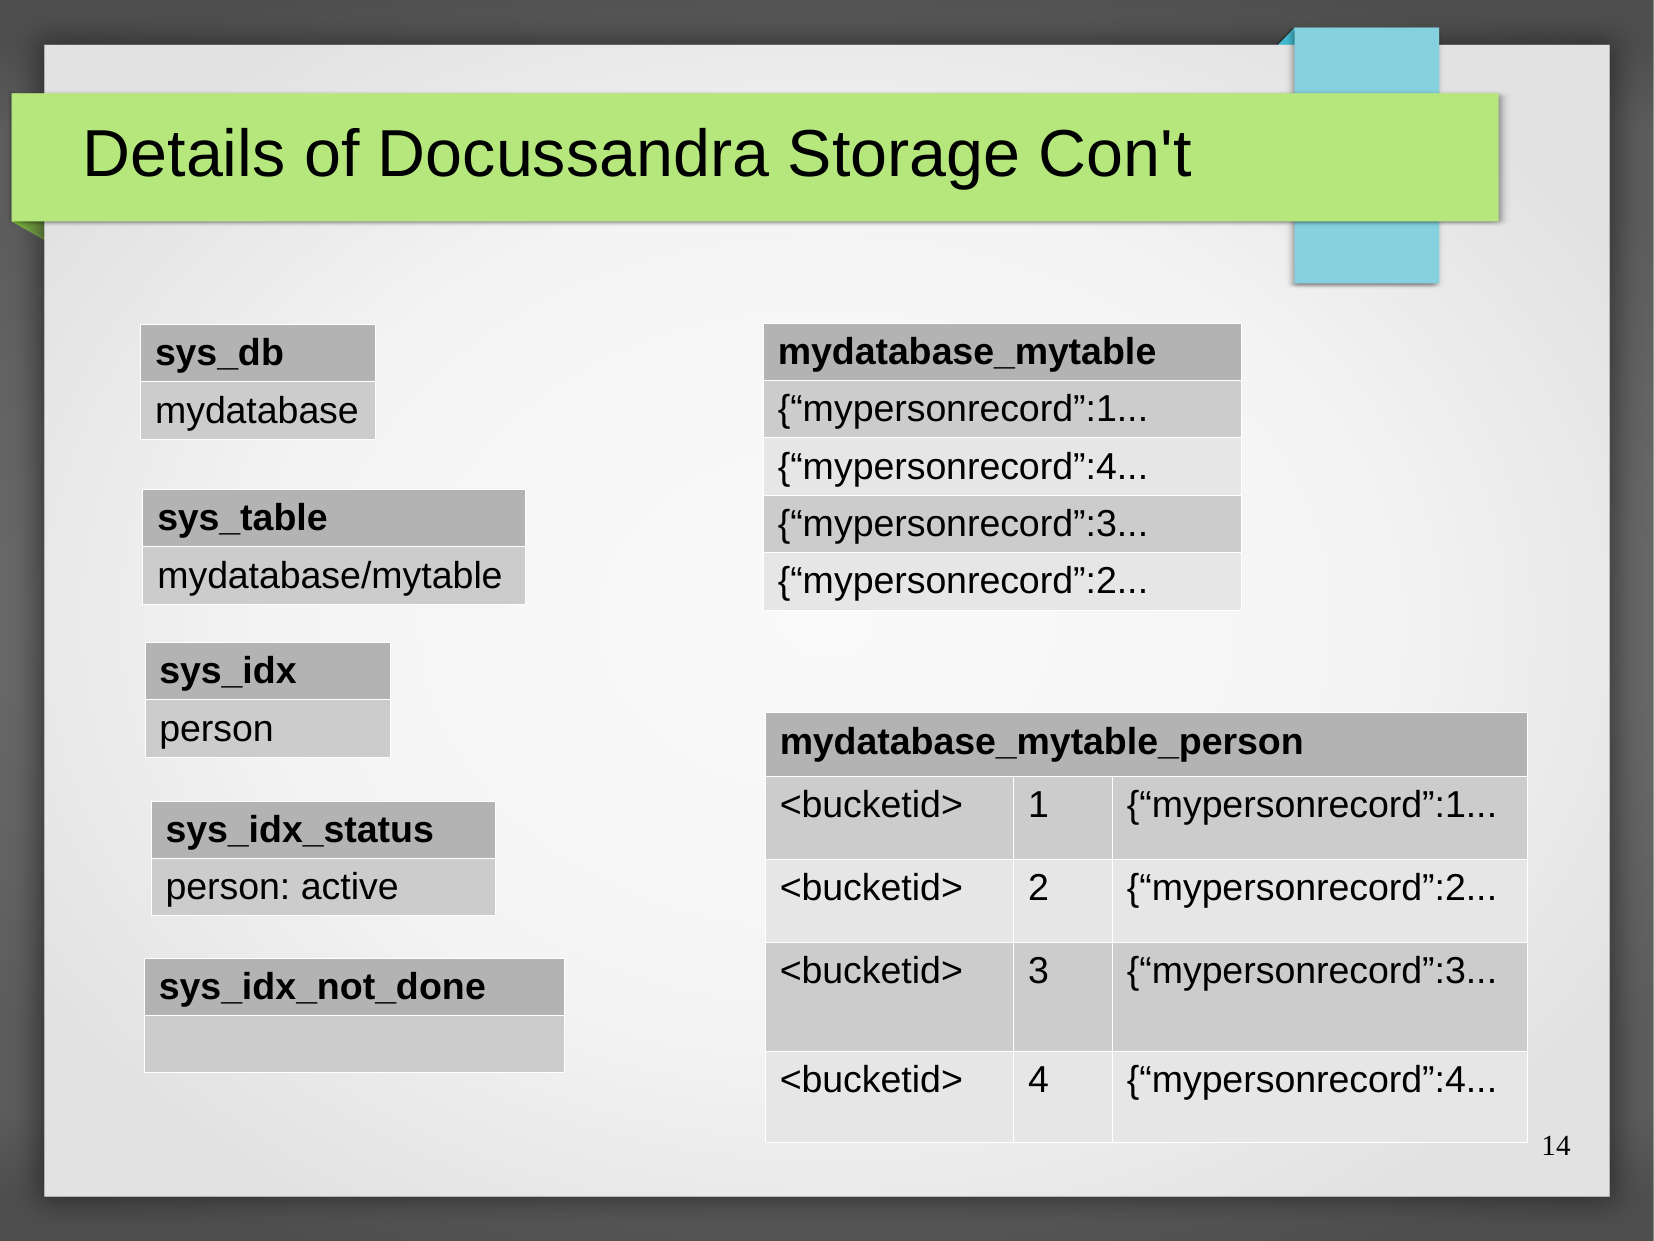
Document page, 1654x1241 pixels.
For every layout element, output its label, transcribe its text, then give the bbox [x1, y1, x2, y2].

table_cell {“mypersonrecord”:3... [764, 496, 1241, 552]
table_cell {“mypersonrecord”:1... [764, 381, 1241, 437]
table_cell 3 [1014, 943, 1112, 1051]
table_cell <bucketid> [766, 1052, 1013, 1142]
table_header mydatabase_mytable [764, 324, 1241, 380]
title Details of Docussandra Storage Con't [82, 94, 1264, 213]
table_cell {“mypersonrecord”:2... [764, 553, 1241, 610]
table_cell <bucketid> [766, 777, 1013, 859]
table_header sys_db [141, 325, 375, 381]
table_cell {“mypersonrecord”:4... [764, 438, 1241, 495]
picture [0, 0, 1654, 1241]
table_cell <bucketid> [766, 943, 1013, 1051]
table_header sys_idx [146, 643, 390, 699]
table_cell person [146, 700, 390, 757]
table_cell person: active [152, 859, 495, 915]
table_header sys_table [143, 490, 525, 546]
table_cell {“mypersonrecord”:1... [1113, 777, 1527, 859]
table_cell 4 [1014, 1052, 1112, 1142]
table_cell mydatabase [141, 382, 375, 439]
table_cell [145, 1016, 564, 1072]
table_cell mydatabase/mytable [143, 547, 525, 604]
table_header sys_idx_status [152, 802, 495, 858]
table_cell 1 [1014, 777, 1112, 859]
table_cell {“mypersonrecord”:3... [1113, 943, 1527, 1051]
table_cell <bucketid> [766, 860, 1013, 942]
table_header sys_idx_not_done [145, 959, 564, 1015]
table_cell {“mypersonrecord”:4... [1113, 1052, 1527, 1142]
table_cell {“mypersonrecord”:2... [1113, 860, 1527, 942]
table_cell 2 [1014, 860, 1112, 942]
table_header mydatabase_mytable_person [766, 713, 1527, 776]
